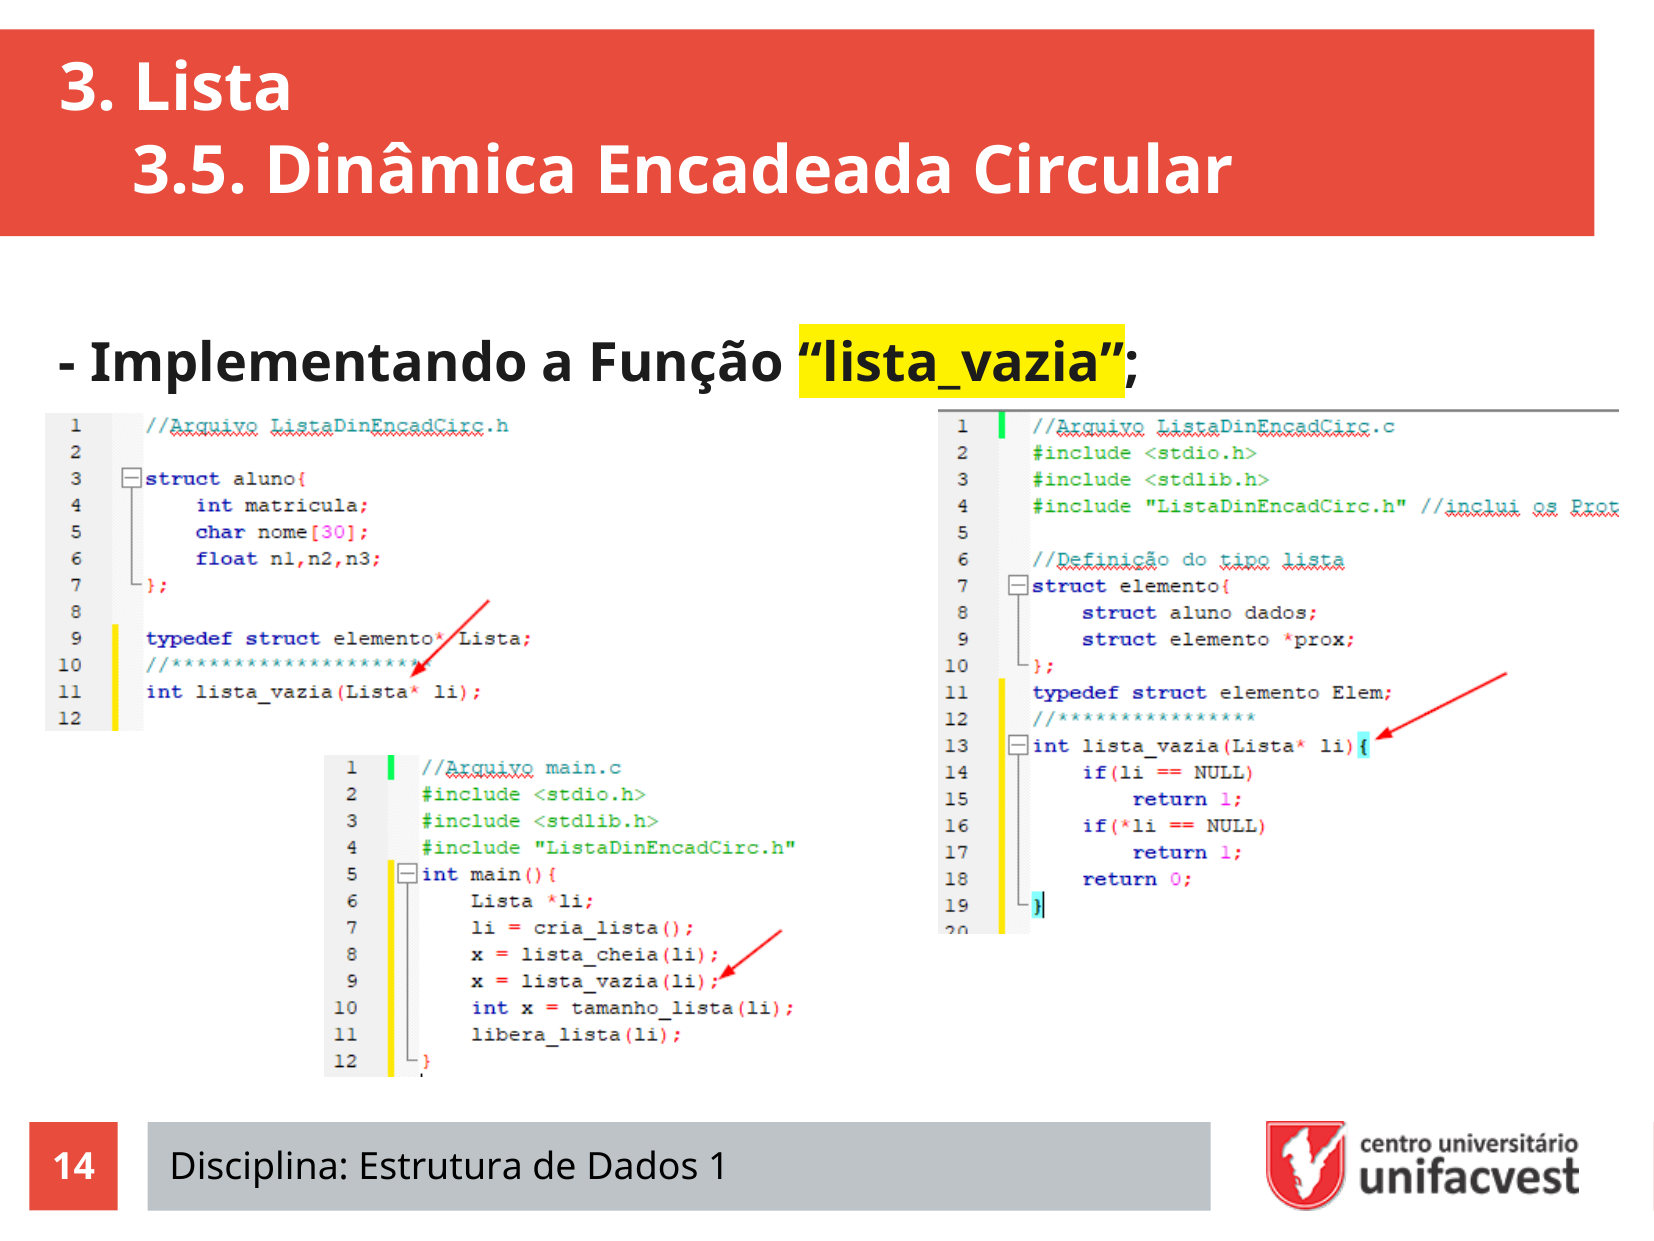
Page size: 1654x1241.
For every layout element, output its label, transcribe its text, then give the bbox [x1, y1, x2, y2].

picture [45, 413, 556, 731]
text_box [1238, 1120, 1654, 1212]
list - Implementando a Função “lista_vazia”; [59, 324, 1566, 1093]
title 3. Lista 3.5. Dinâmica Encadeada Circular [59, 59, 1595, 207]
picture [1266, 1121, 1579, 1211]
text_box Disciplina: Estrutura de Dados 1 [154, 1132, 1205, 1196]
picture [324, 755, 839, 1077]
picture [938, 409, 1619, 934]
